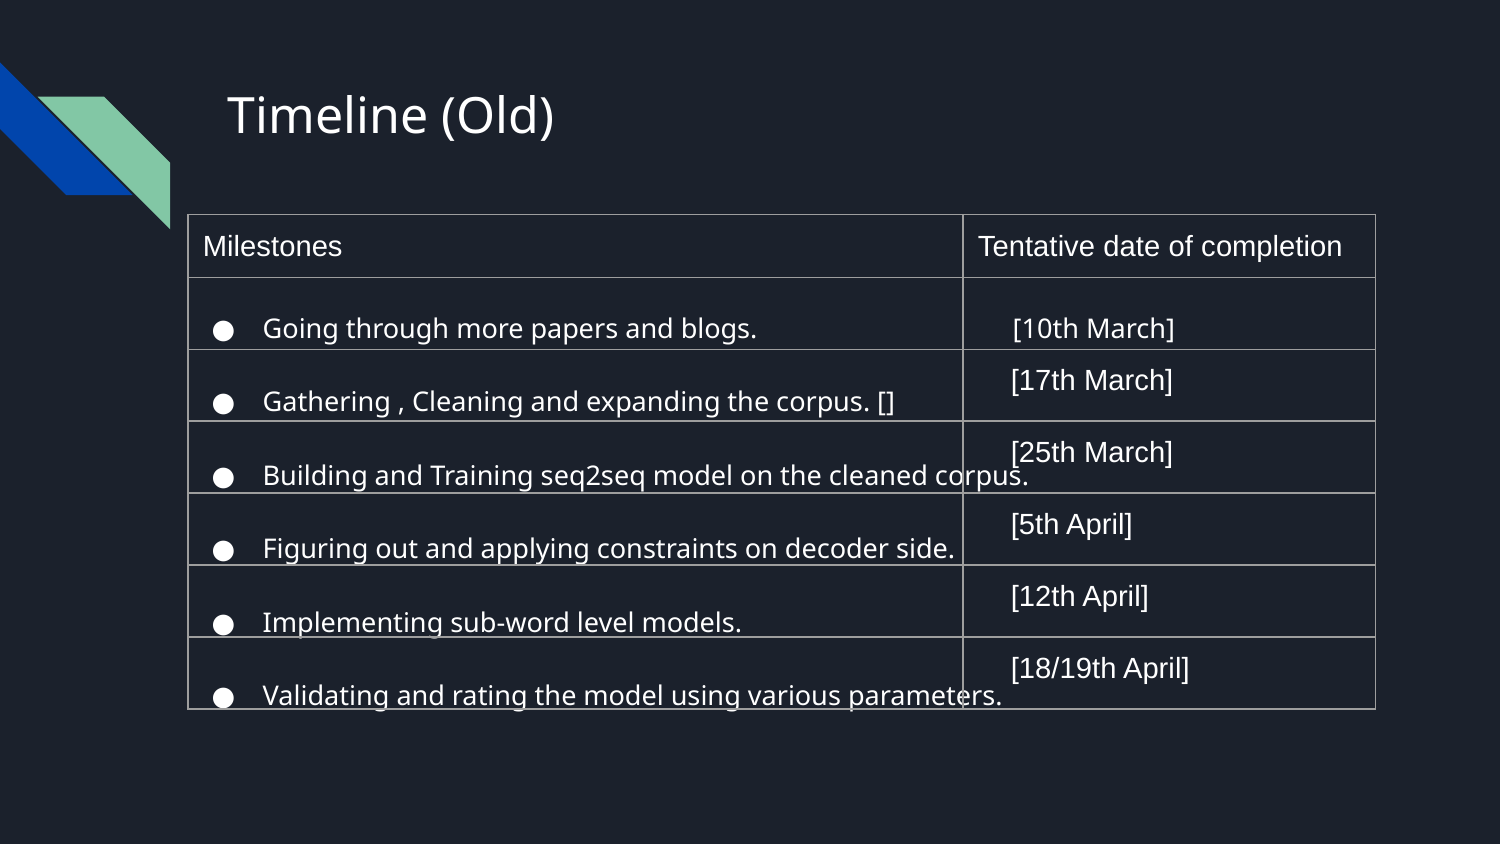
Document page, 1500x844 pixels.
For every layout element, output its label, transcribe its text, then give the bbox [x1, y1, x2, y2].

table_header Tentative date of completion [964, 215, 1375, 277]
table_cell [12th April] [964, 566, 1375, 636]
table_cell [964, 278, 1375, 349]
table_cell [18/19th April] [964, 638, 1375, 708]
table_cell [5th April] [964, 494, 1375, 564]
table_header Milestones [189, 215, 962, 277]
list Going through more papers and blogs. [10th March] Gathering , Cleaning and expanding the corpus. [] Building and Training seq2seq model on the cleaned corpus. Figuring out and applying constraints on decoder side. Implementing sub-word level models. Validating and rating the model using various parameters. [172, 196, 1328, 818]
table_cell [189, 638, 962, 708]
table_cell [189, 494, 962, 564]
table_cell [189, 422, 962, 492]
table_cell [17th March] [964, 350, 1375, 420]
table_cell [25th March] [964, 422, 1375, 492]
table_cell [189, 566, 962, 636]
table_cell [189, 278, 962, 349]
table_cell [189, 350, 962, 420]
title Timeline (Old) [212, 64, 1368, 214]
